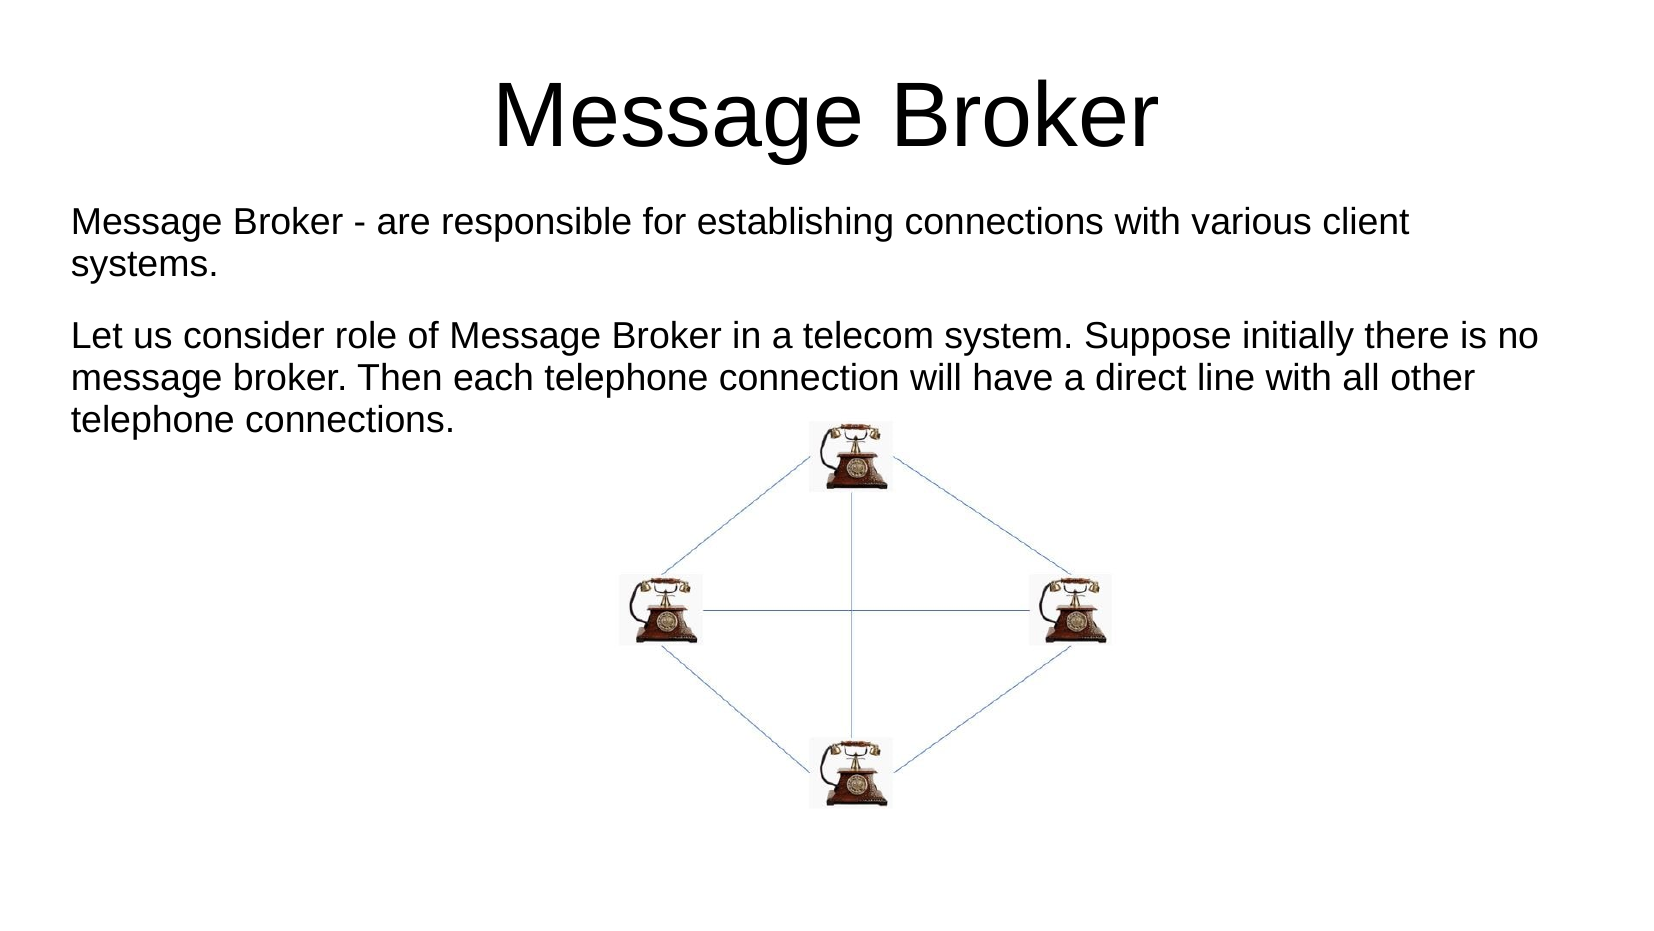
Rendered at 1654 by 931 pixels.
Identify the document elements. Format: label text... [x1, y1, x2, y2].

picture [593, 410, 1123, 815]
title Message Broker [82, 37, 1571, 193]
list Message Broker - are responsible for establishing connections with various client systems. Let us consider role of Message Broker in a telecom system. Suppose initially there is no message broker. Then each telephone connection will have a direct line with all other telephone connections. [70, 200, 1560, 741]
